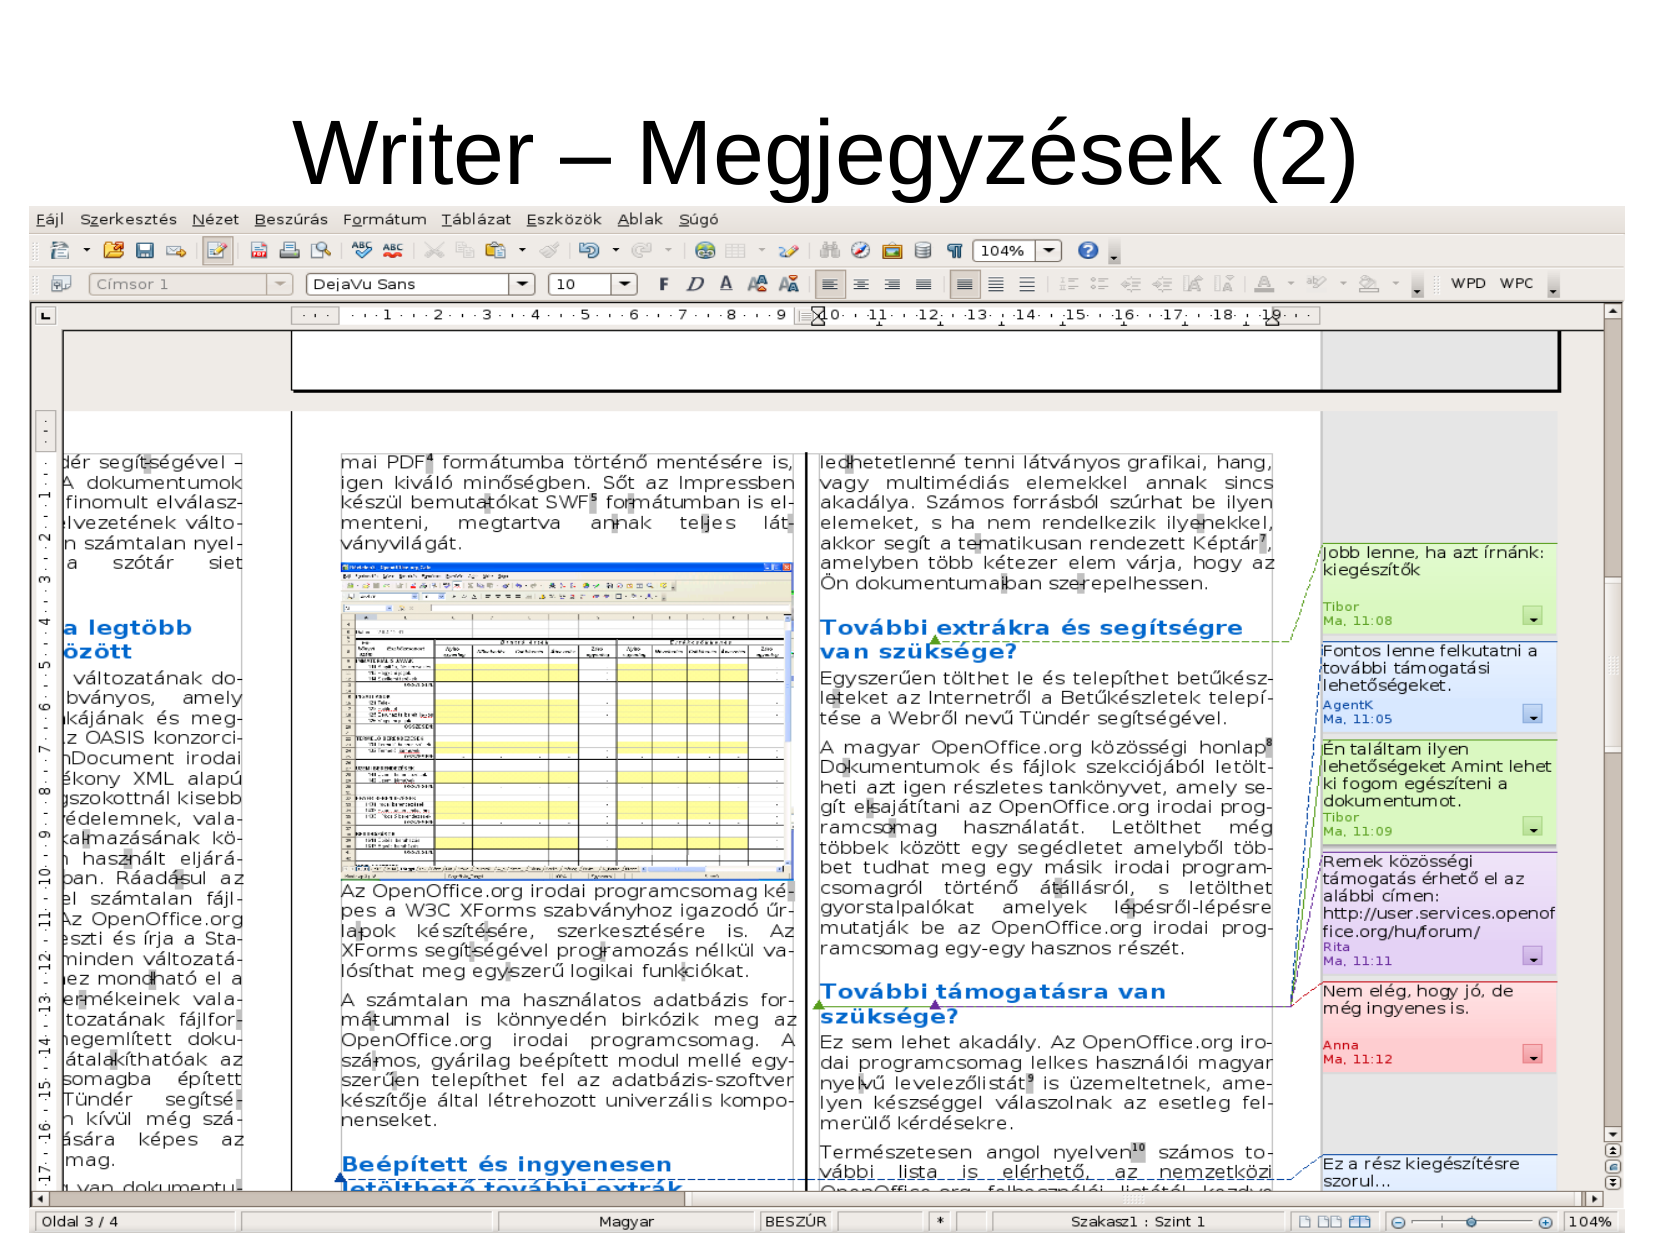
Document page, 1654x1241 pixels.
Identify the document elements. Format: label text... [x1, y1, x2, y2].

picture [29, 206, 1625, 1233]
title Writer – Megjegyzések (2) [82, 56, 1571, 206]
